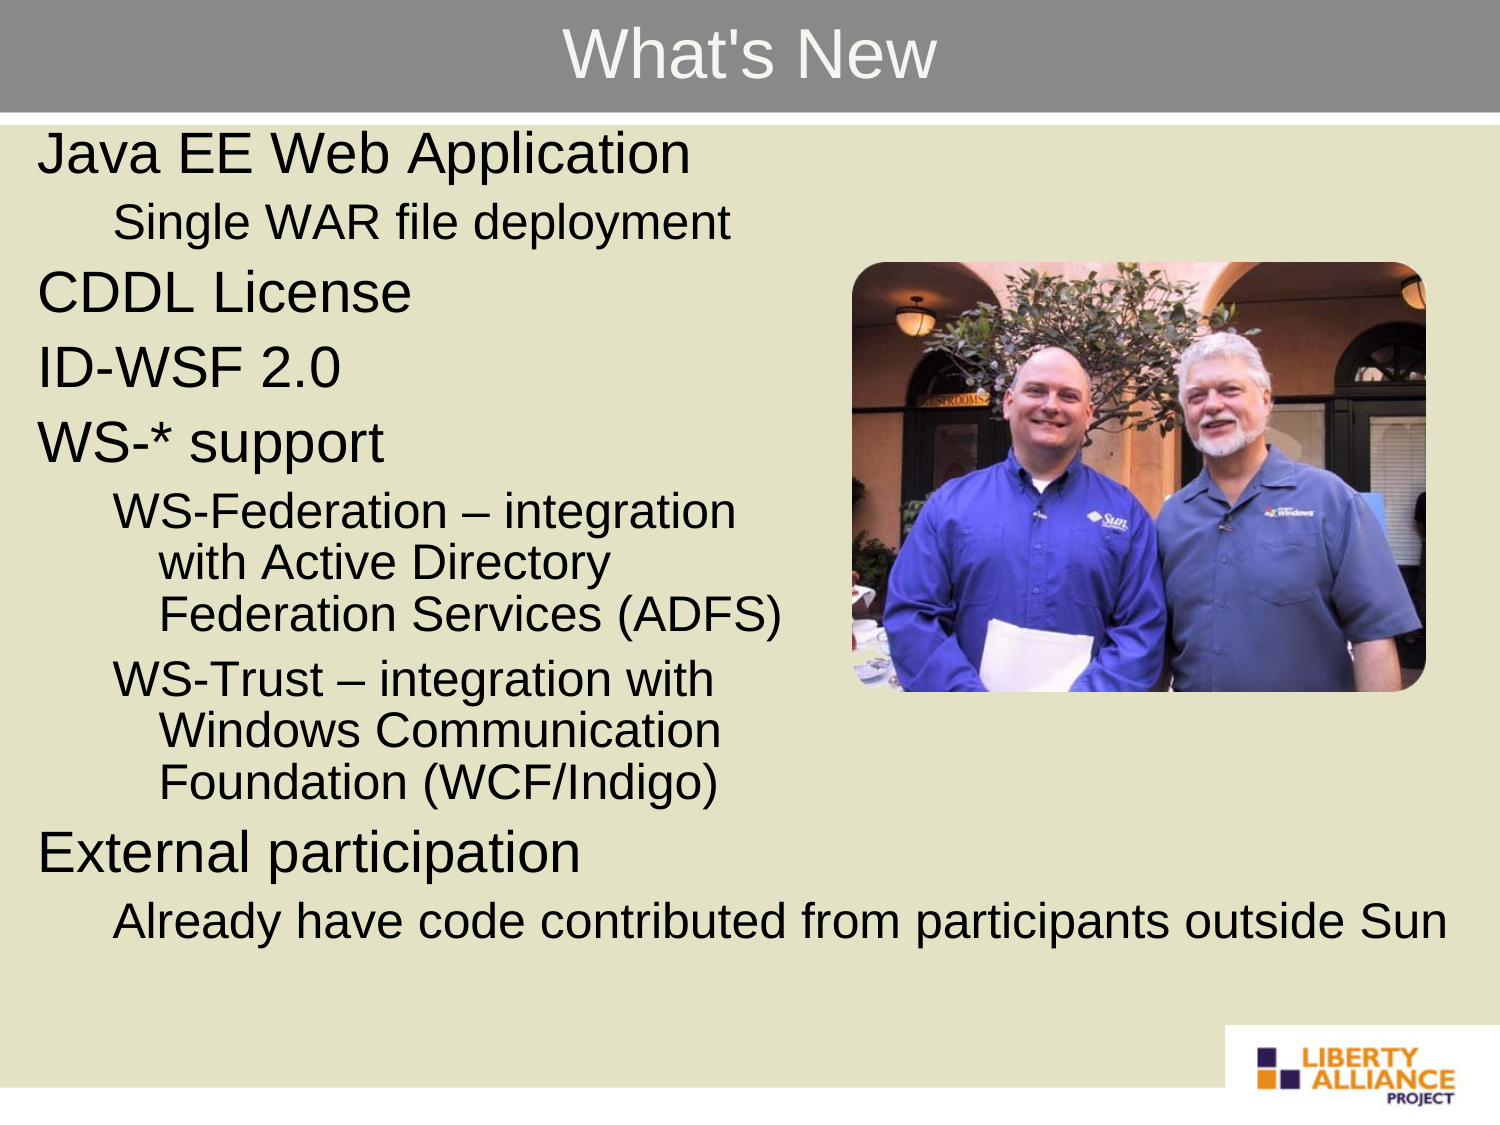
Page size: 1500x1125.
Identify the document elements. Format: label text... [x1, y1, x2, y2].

list Java EE Web Application Single WAR file deployment CDDL License ID-WSF 2.0 WS-* support WS-Federation – integration with Active Directory Federation Services (ADFS) WS-Trust – integration with Windows Communication Foundation (WCF/Indigo) External participation Already have code contributed from participants outside Sun [37, 124, 1463, 1061]
title What's New [112, 0, 1388, 113]
picture [852, 262, 1426, 692]
picture [1237, 1027, 1500, 1125]
